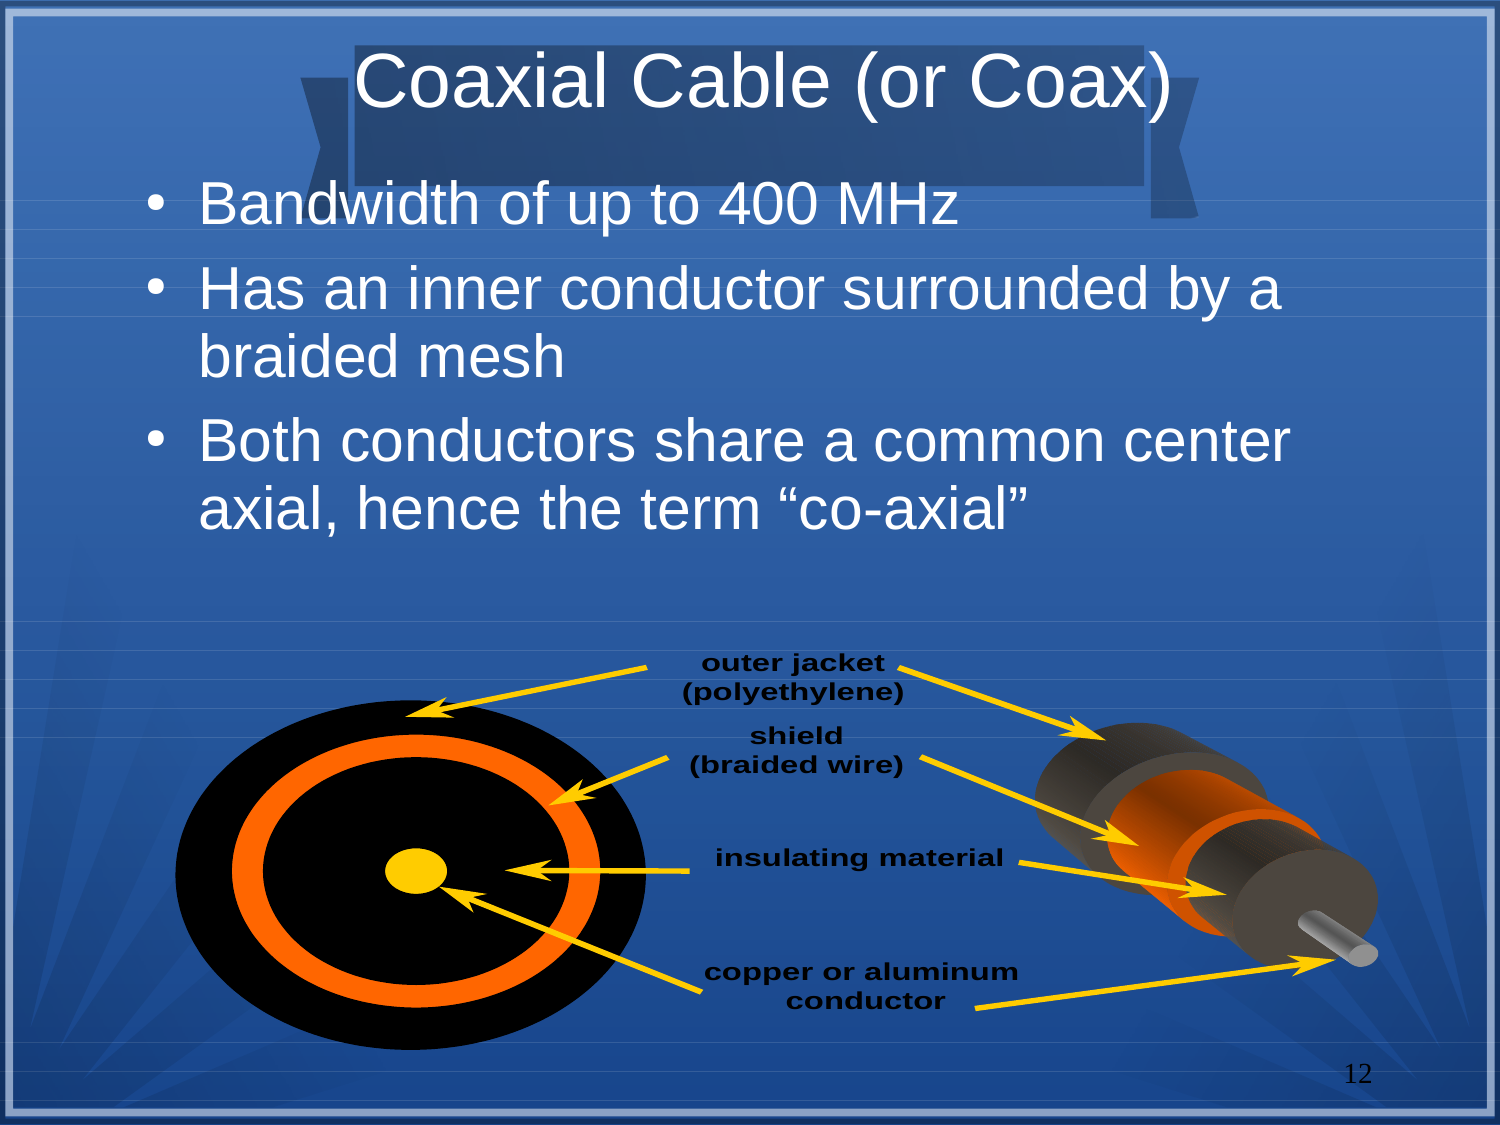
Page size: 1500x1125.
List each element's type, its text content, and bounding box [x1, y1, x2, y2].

picture [174, 642, 1388, 1051]
list Bandwidth of up to 400 MHz Has an inner conductor surrounded by a braided mesh Both conductors share a common center axial, hence the term “co-axial” [112, 162, 1388, 1025]
title Coaxial Cable (or Coax) [112, 0, 1388, 162]
text_box 47 [1074, 1051, 1388, 1125]
